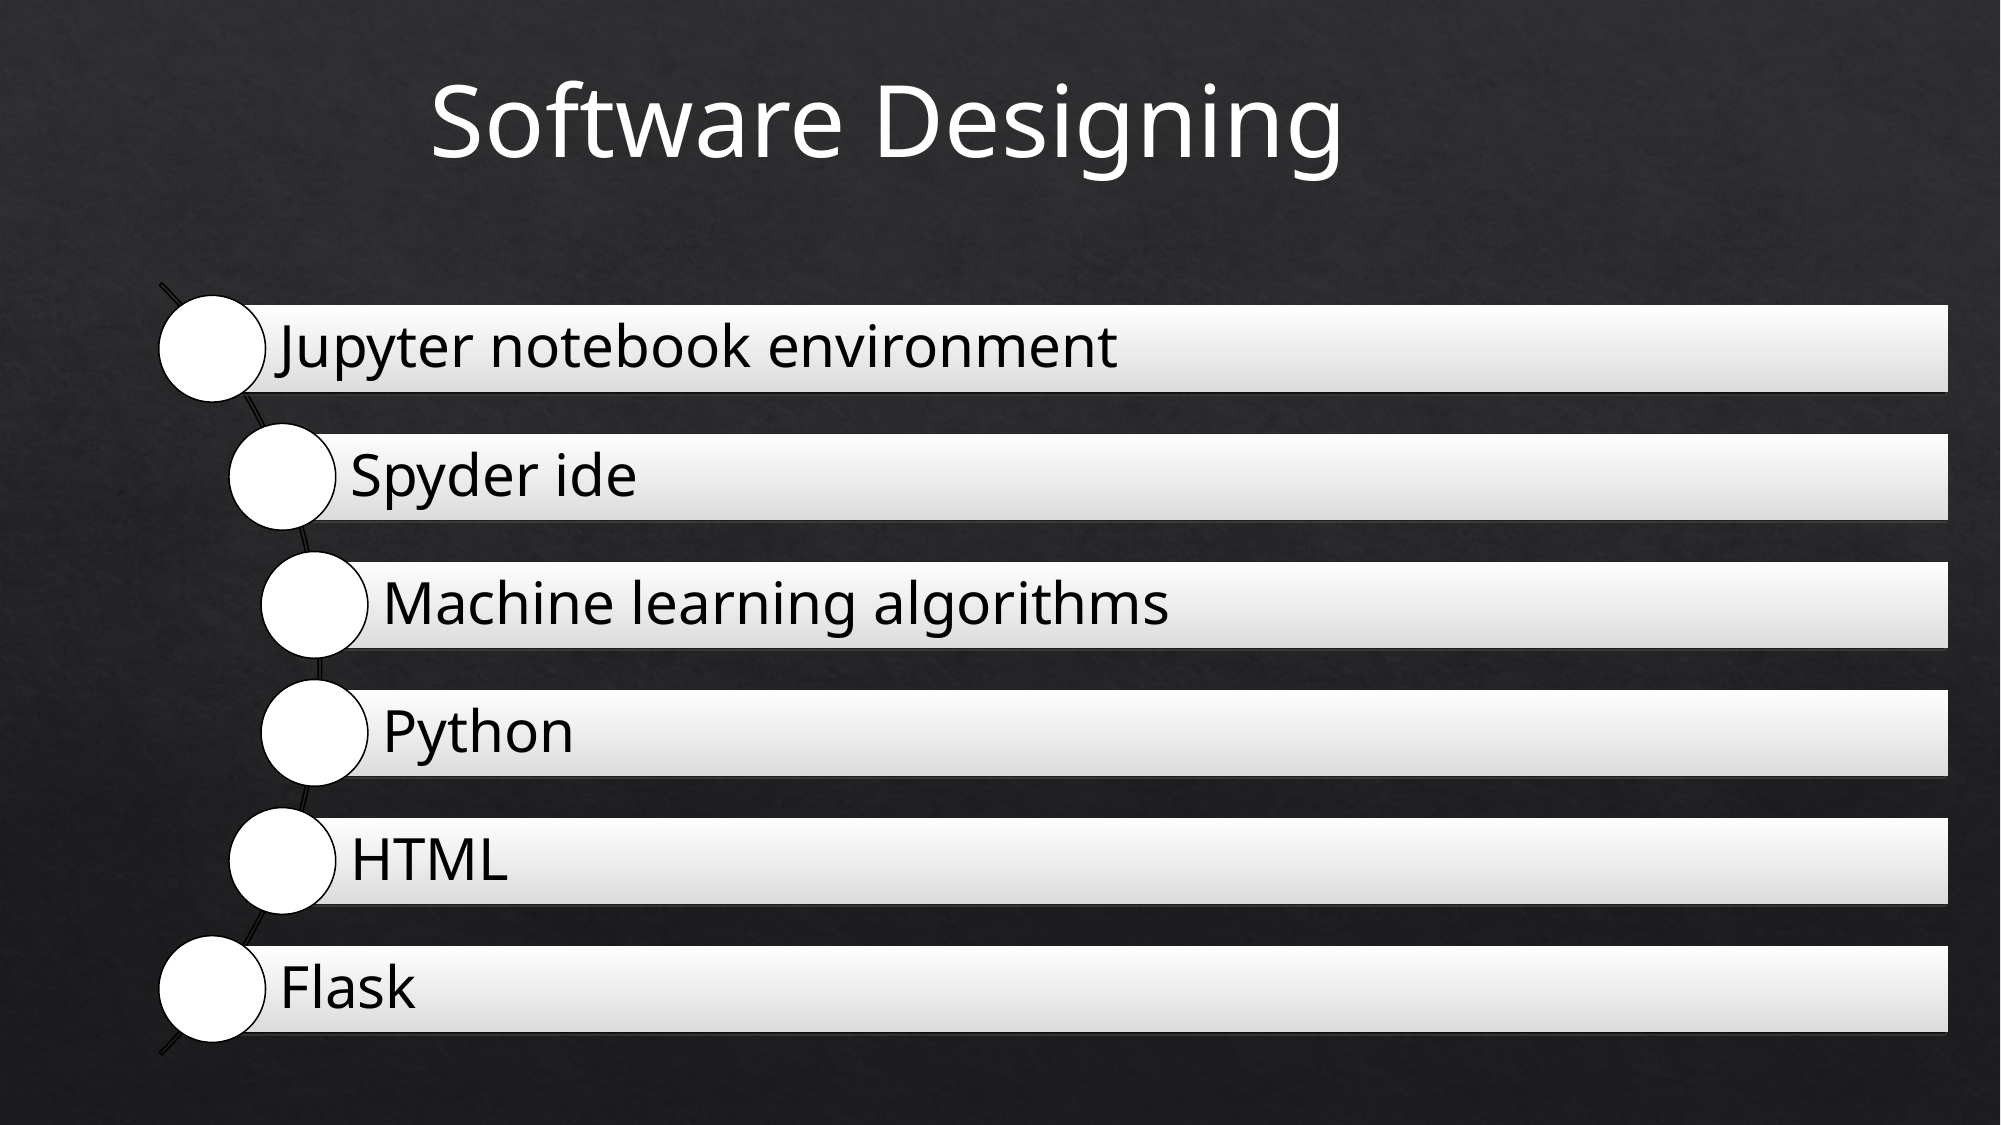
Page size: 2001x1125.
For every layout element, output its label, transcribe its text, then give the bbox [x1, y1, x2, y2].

text_box [158, 935, 266, 1043]
text_box Machine learning algorithms [348, 562, 1948, 648]
text_box Software Designing [415, 50, 1762, 187]
text_box HTML [316, 818, 1948, 904]
text_box Jupyter notebook environment [245, 305, 1948, 392]
text_box [228, 423, 336, 531]
text_box Spyder ide [316, 434, 1948, 520]
text_box [228, 807, 336, 915]
text_box [261, 551, 368, 659]
text_box Python [348, 690, 1948, 776]
text_box Flask [246, 946, 1948, 1032]
text_box [261, 679, 368, 787]
text_box [158, 295, 266, 403]
